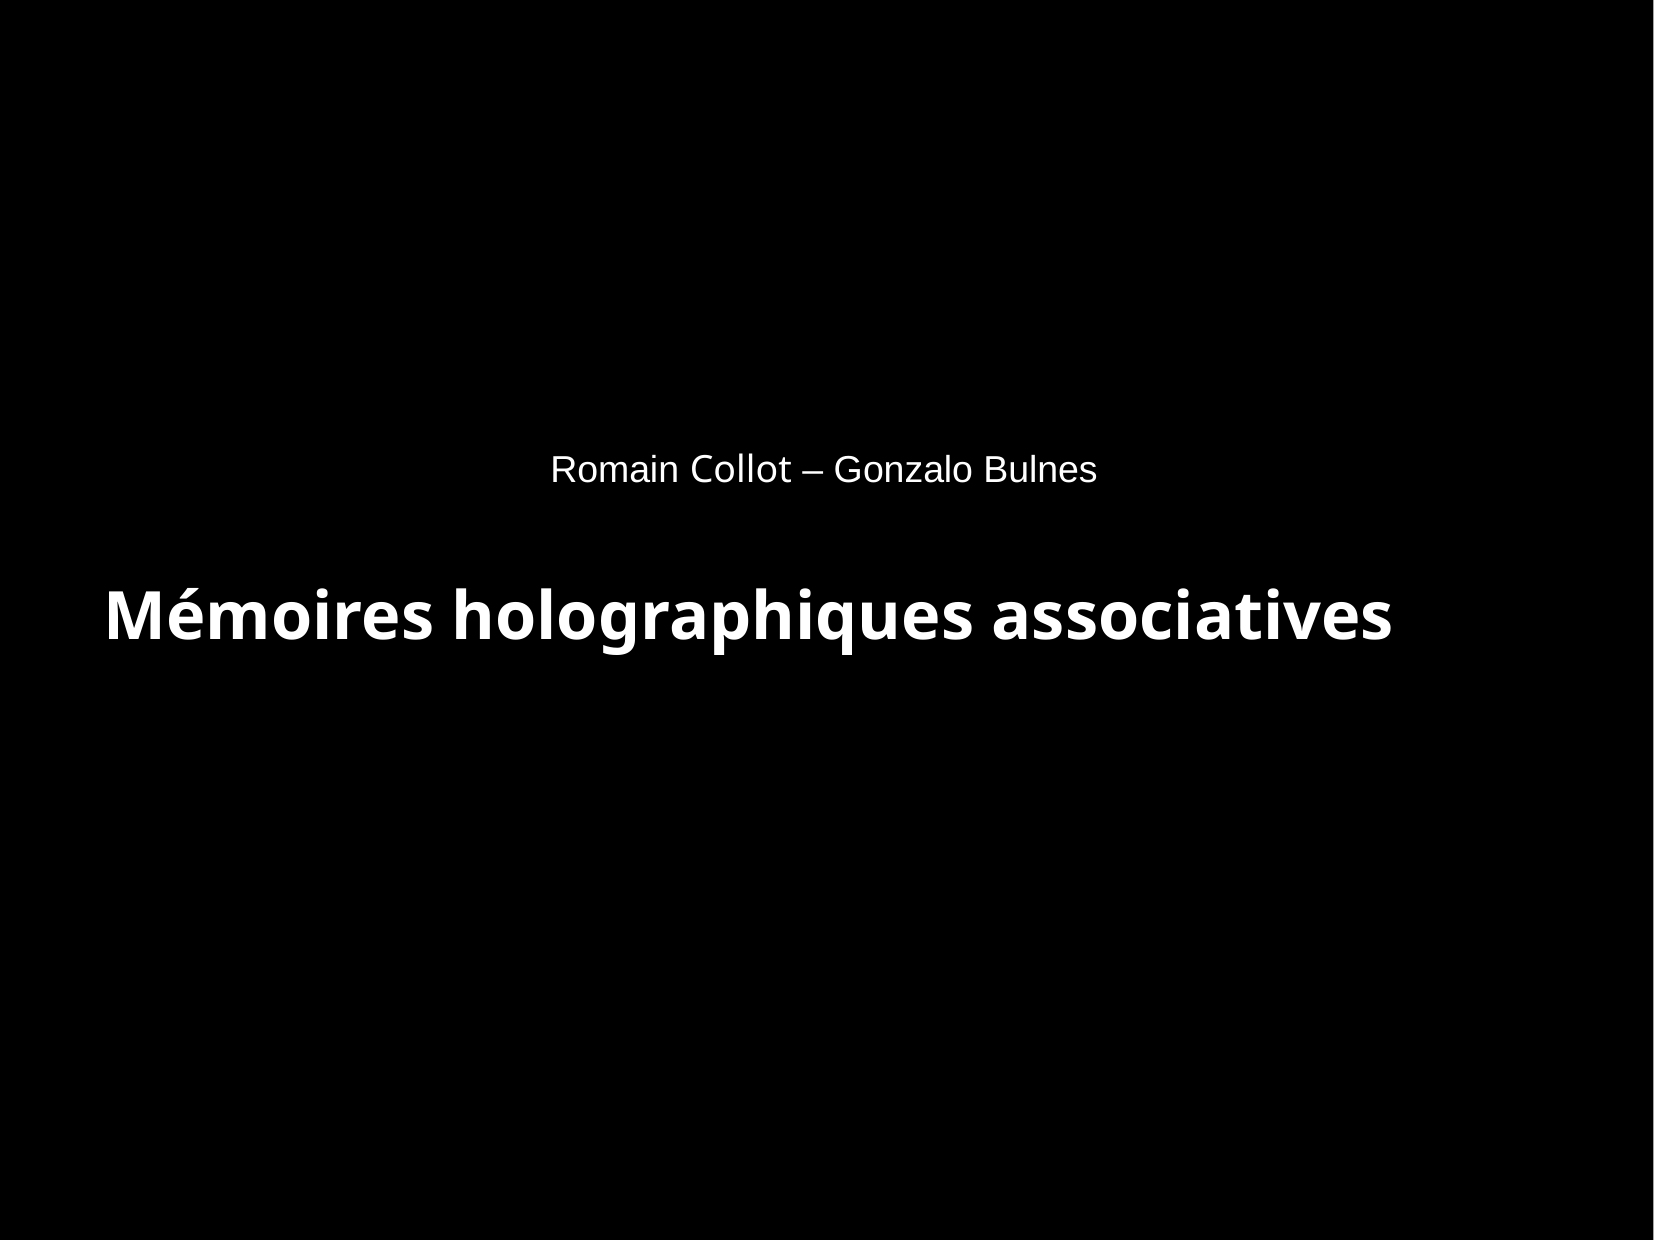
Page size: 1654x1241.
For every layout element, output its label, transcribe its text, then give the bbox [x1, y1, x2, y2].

text_box Mémoires holographiques associatives [88, 561, 1581, 654]
text_box Romain Collot – Gonzalo Bulnes [535, 435, 1119, 494]
